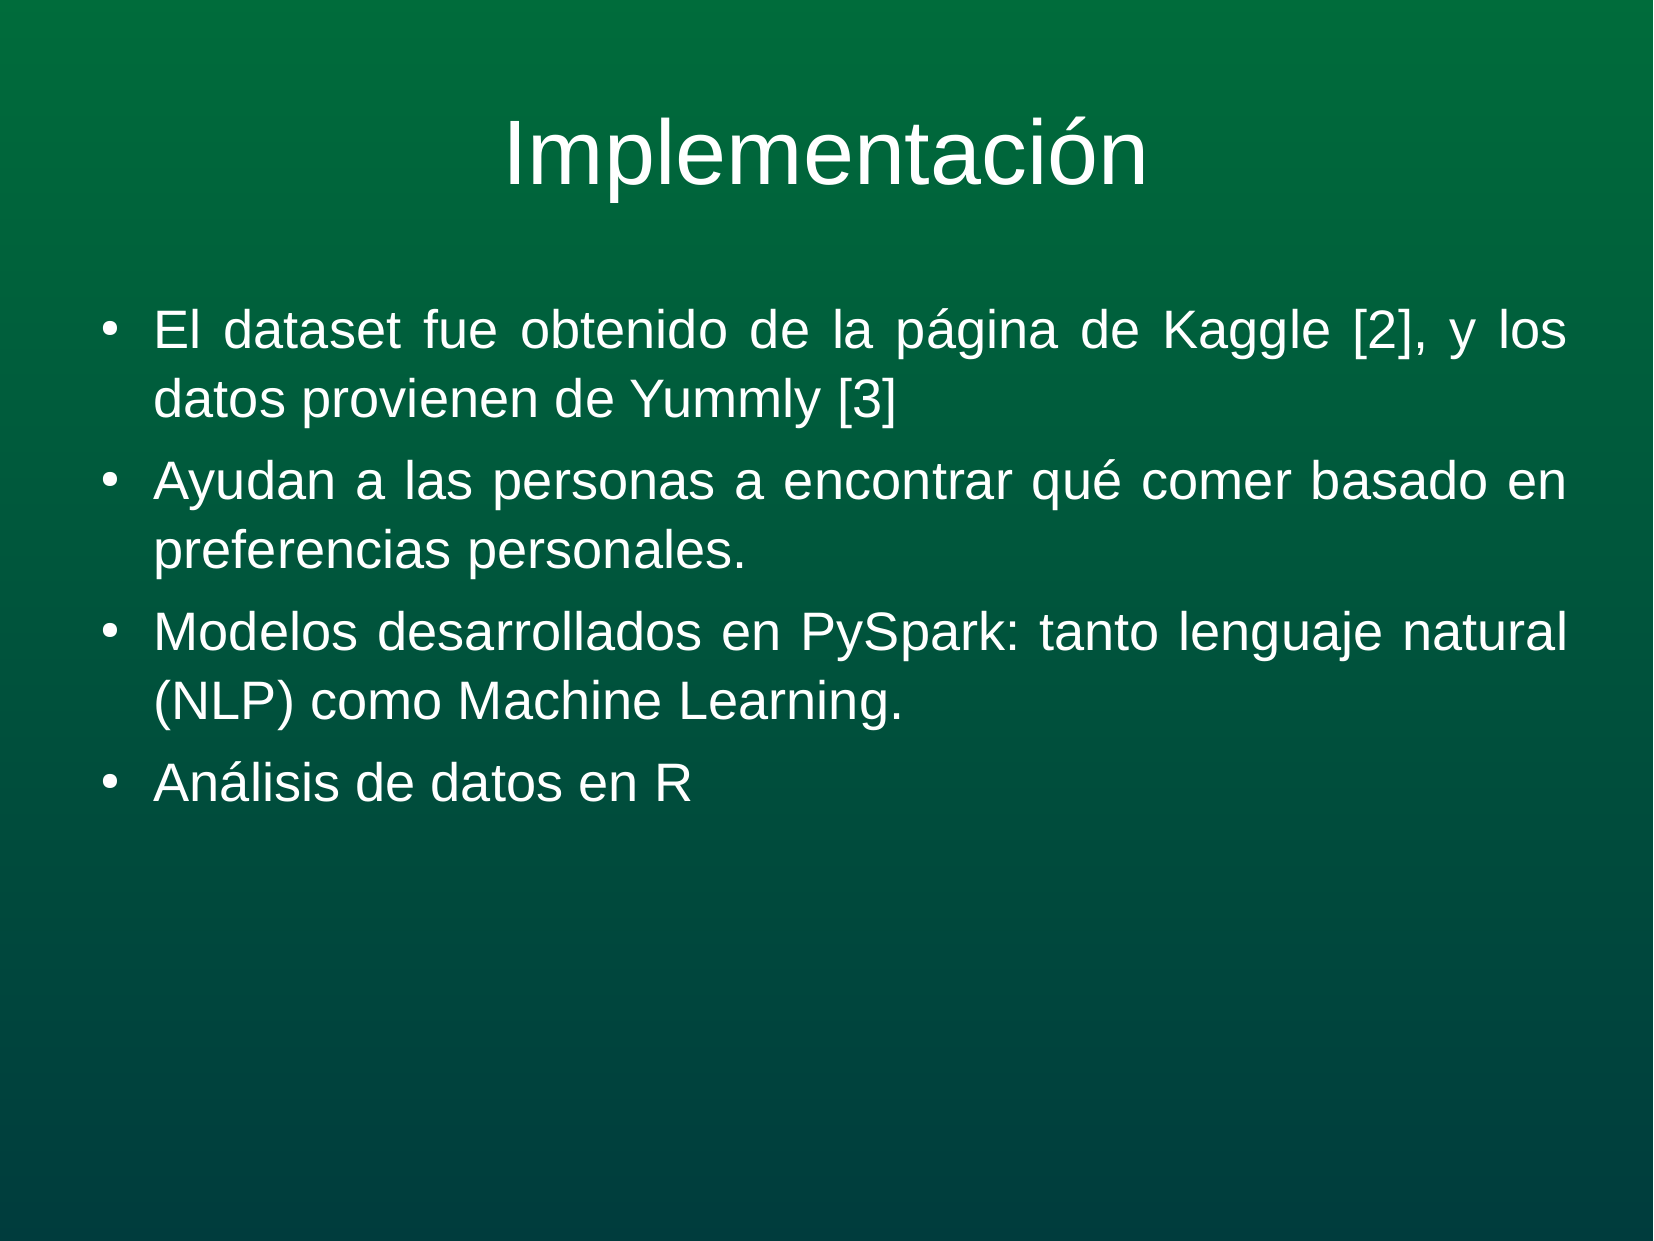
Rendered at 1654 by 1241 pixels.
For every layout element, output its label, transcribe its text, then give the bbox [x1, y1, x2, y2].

title Implementación [82, 49, 1571, 257]
list El dataset fue obtenido de la página de Kaggle [2], y los datos provienen de Yummly [3] Ayudan a las personas a encontrar qué comer basado en preferencias personales. Modelos desarrollados en PySpark: tanto lenguaje natural (NLP) como Machine Learning. Análisis de datos en R [82, 290, 1571, 1010]
